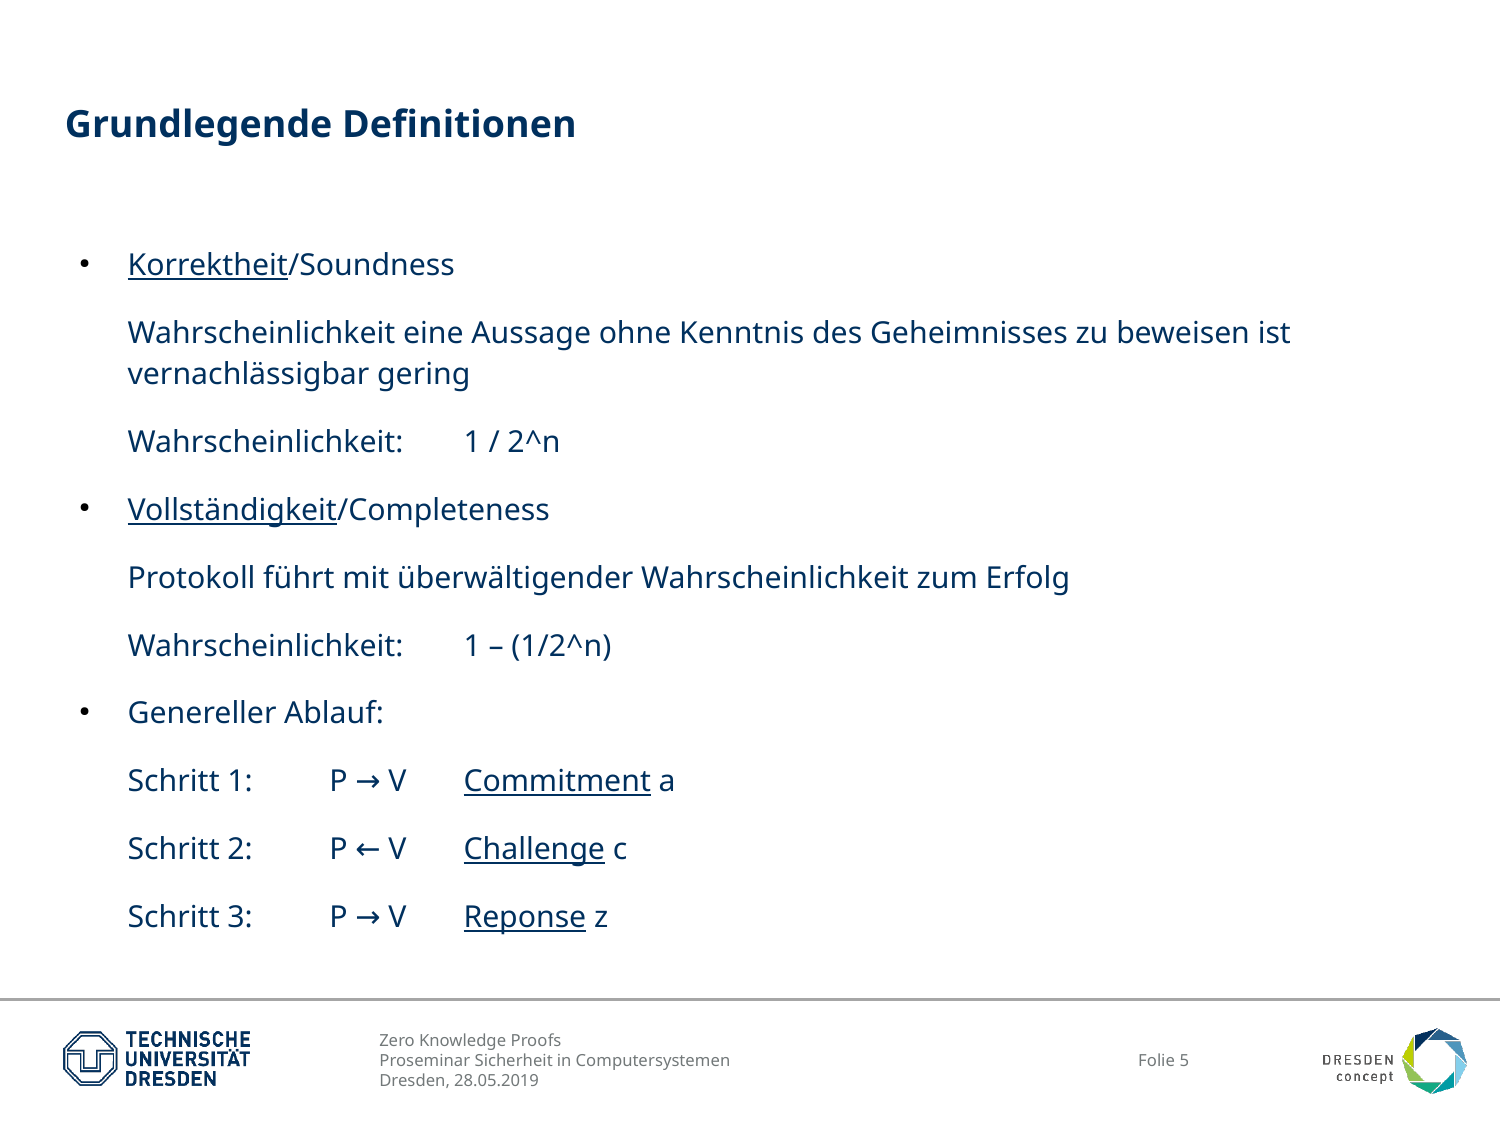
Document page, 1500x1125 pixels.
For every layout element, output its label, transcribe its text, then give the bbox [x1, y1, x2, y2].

title Grundlegende Definitionen [64, 56, 1437, 190]
list Korrektheit/Soundness Wahrscheinlichkeit eine Aussage ohne Kenntnis des Geheimnisses zu beweisen ist vernachlässigbar gering Wahrscheinlichkeit: 1 / 2^n Vollständigkeit/Completeness Protokoll führt mit überwältigender Wahrscheinlichkeit zum Erfolg Wahrscheinlichkeit: 1 – (1/2^n) Genereller Ablauf: Schritt 1: P → V Commitment a Schritt 2: P ← V Challenge c Schritt 3: P → V Reponse z [63, 243, 1437, 941]
picture [63, 1031, 250, 1086]
picture [1323, 1028, 1467, 1094]
